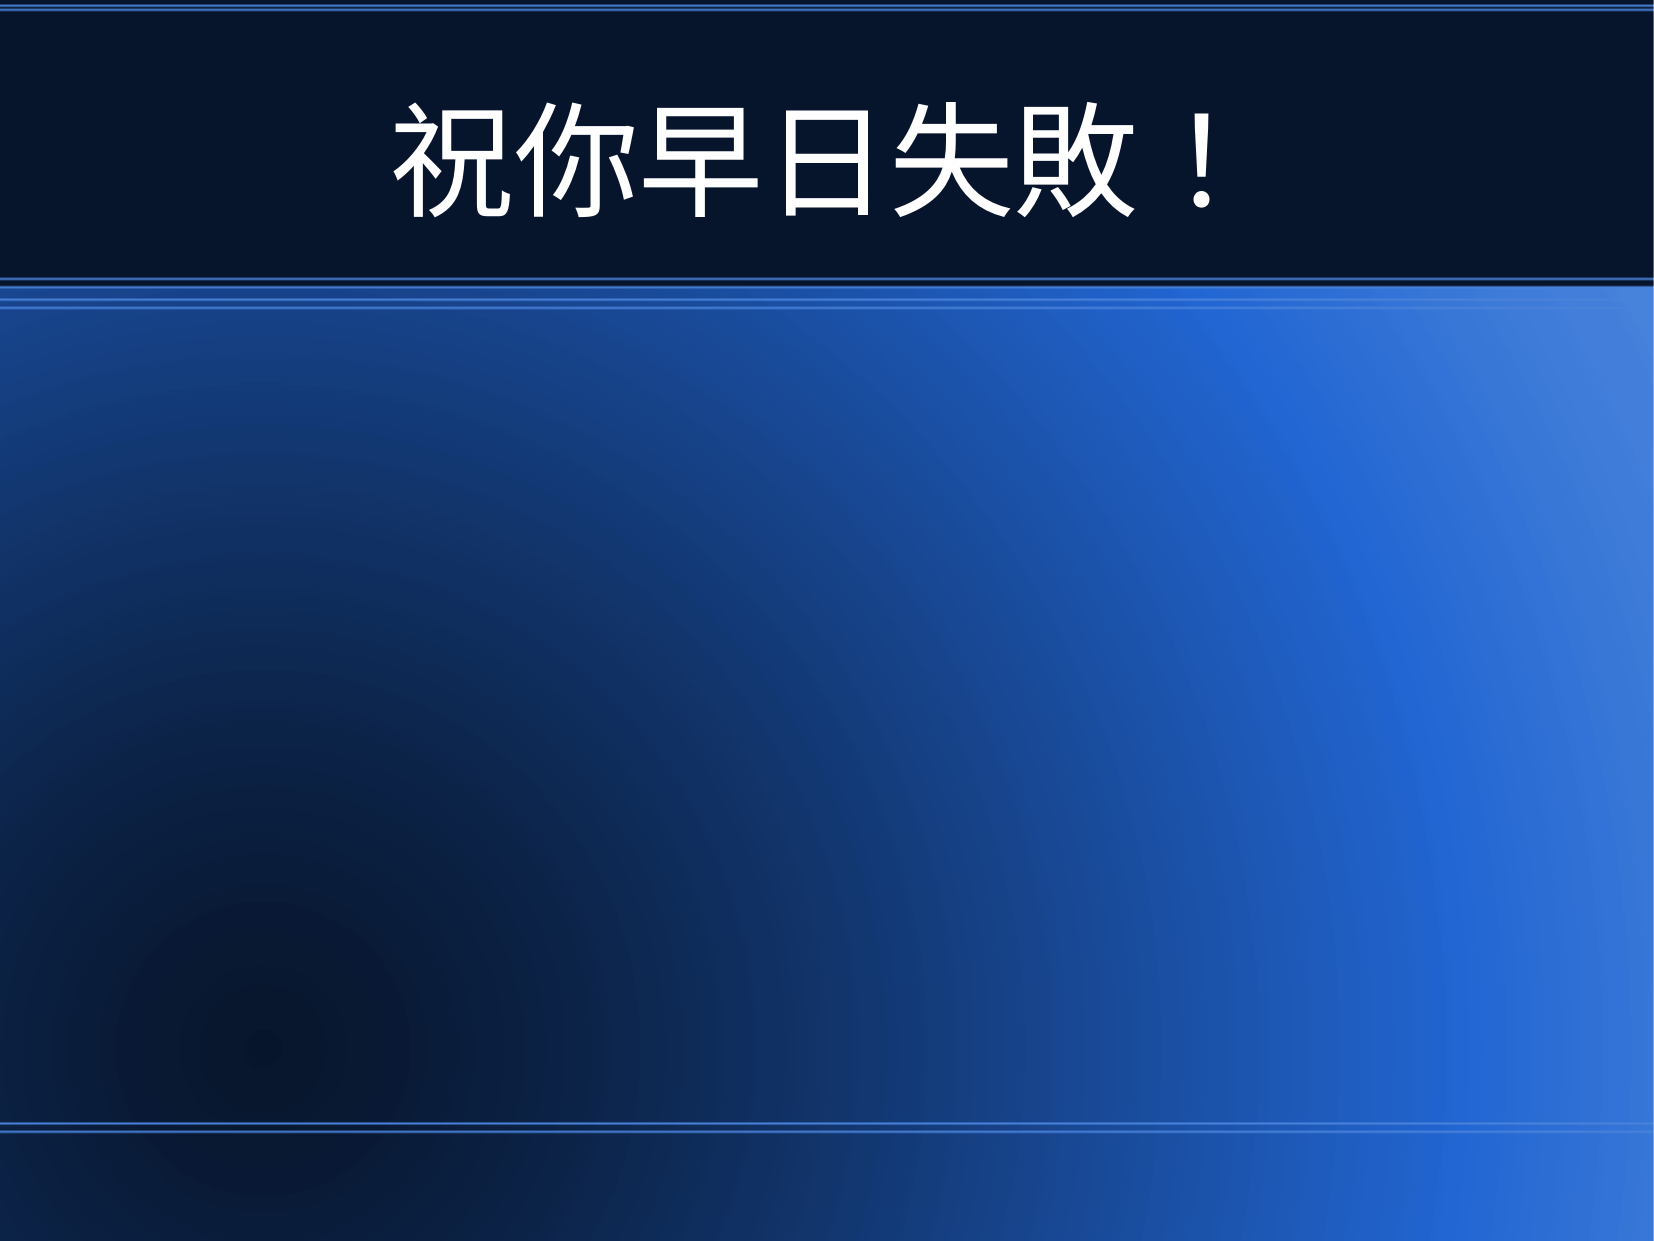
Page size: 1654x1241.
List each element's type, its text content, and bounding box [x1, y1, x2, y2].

title 祝你早日失敗！ [82, 49, 1571, 257]
picture [0, 0, 1654, 1241]
